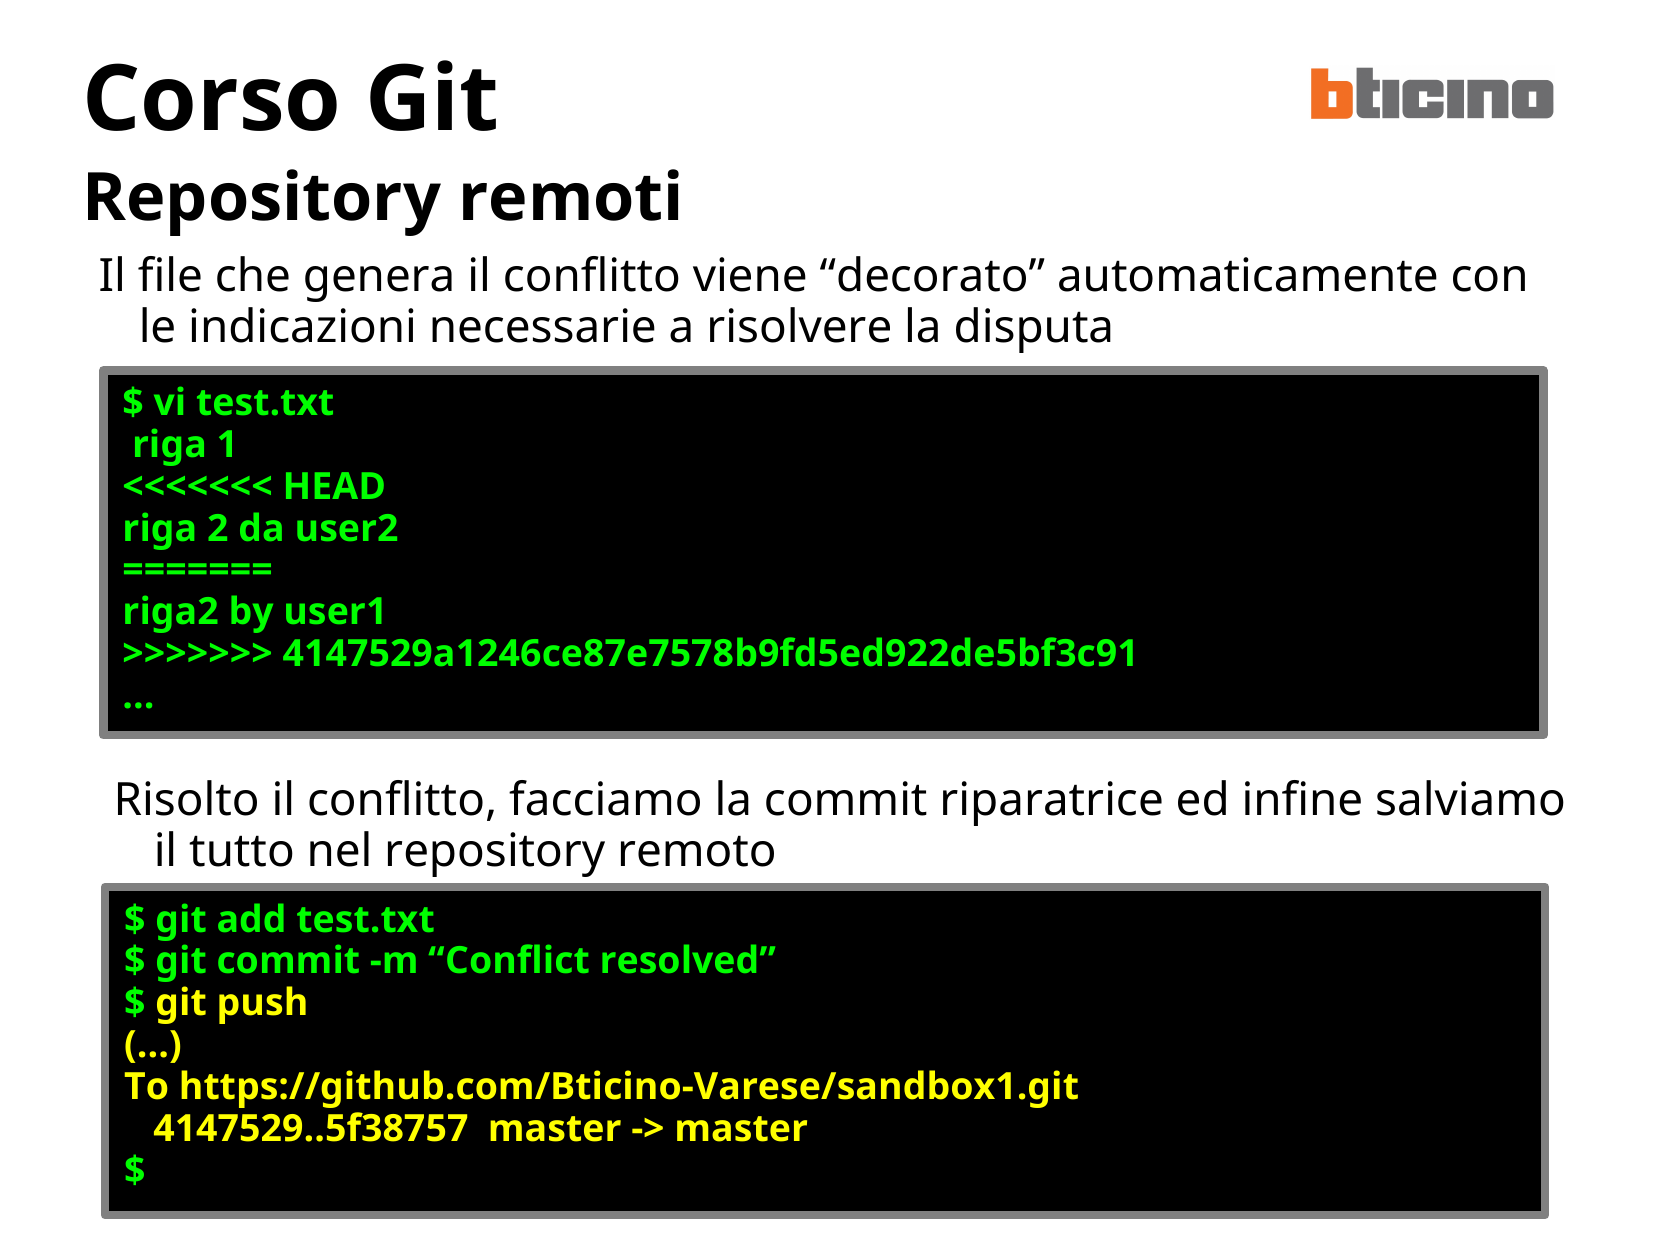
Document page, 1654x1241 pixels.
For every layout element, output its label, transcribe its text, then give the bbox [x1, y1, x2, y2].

list Repository remoti [82, 156, 1561, 245]
title Corso Git [82, 48, 1570, 151]
text_box $ vi test.txt riga 1 <<<<<<< HEAD riga 2 da user2 ======= riga2 by user1 >>>>>>> 4147529a1246ce87e7578b9fd5ed922de5bf3c91 ... [103, 370, 1544, 736]
text_box $ git add test.txt $ git commit -m “Conflict resolved” $ git push (...) To https://github.com/Bticino-Varese/sandbox1.git 4147529..5f38757 master -> master $ [105, 887, 1546, 1216]
list Risolto il conflitto, facciamo la commit riparatrice ed infine salviamo il tutto nel repository remoto [97, 769, 1576, 886]
list Il file che genera il conflitto viene “decorato” automaticamente con le indicazioni necessarie a risolvere la disputa [82, 245, 1561, 361]
